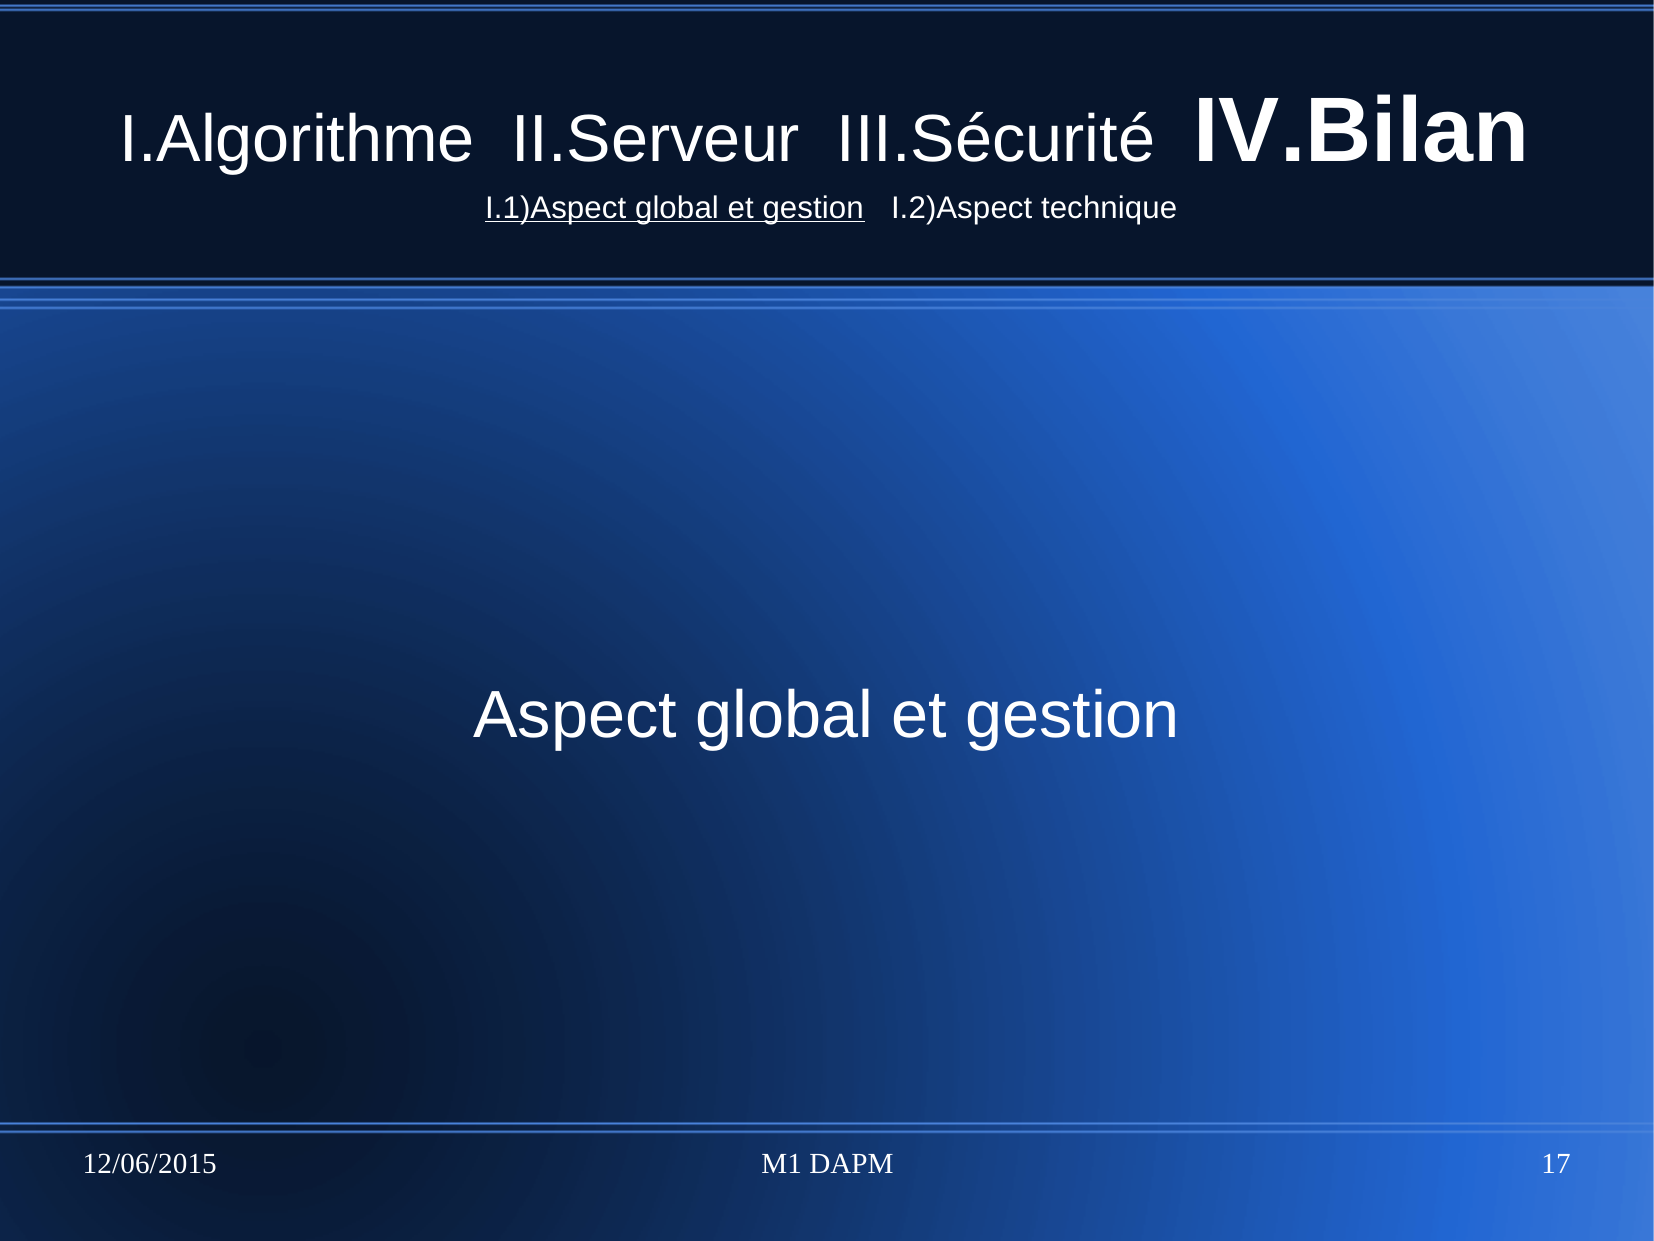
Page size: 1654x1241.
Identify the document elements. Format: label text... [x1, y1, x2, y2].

subtitle Aspect global et gestion [82, 355, 1571, 1075]
title I.Algorithme II.Serveur III.Sécurité IV.Bilan I.1)Aspect global et gestion I.2)Aspect technique [82, 49, 1571, 257]
picture [0, 0, 1654, 1241]
